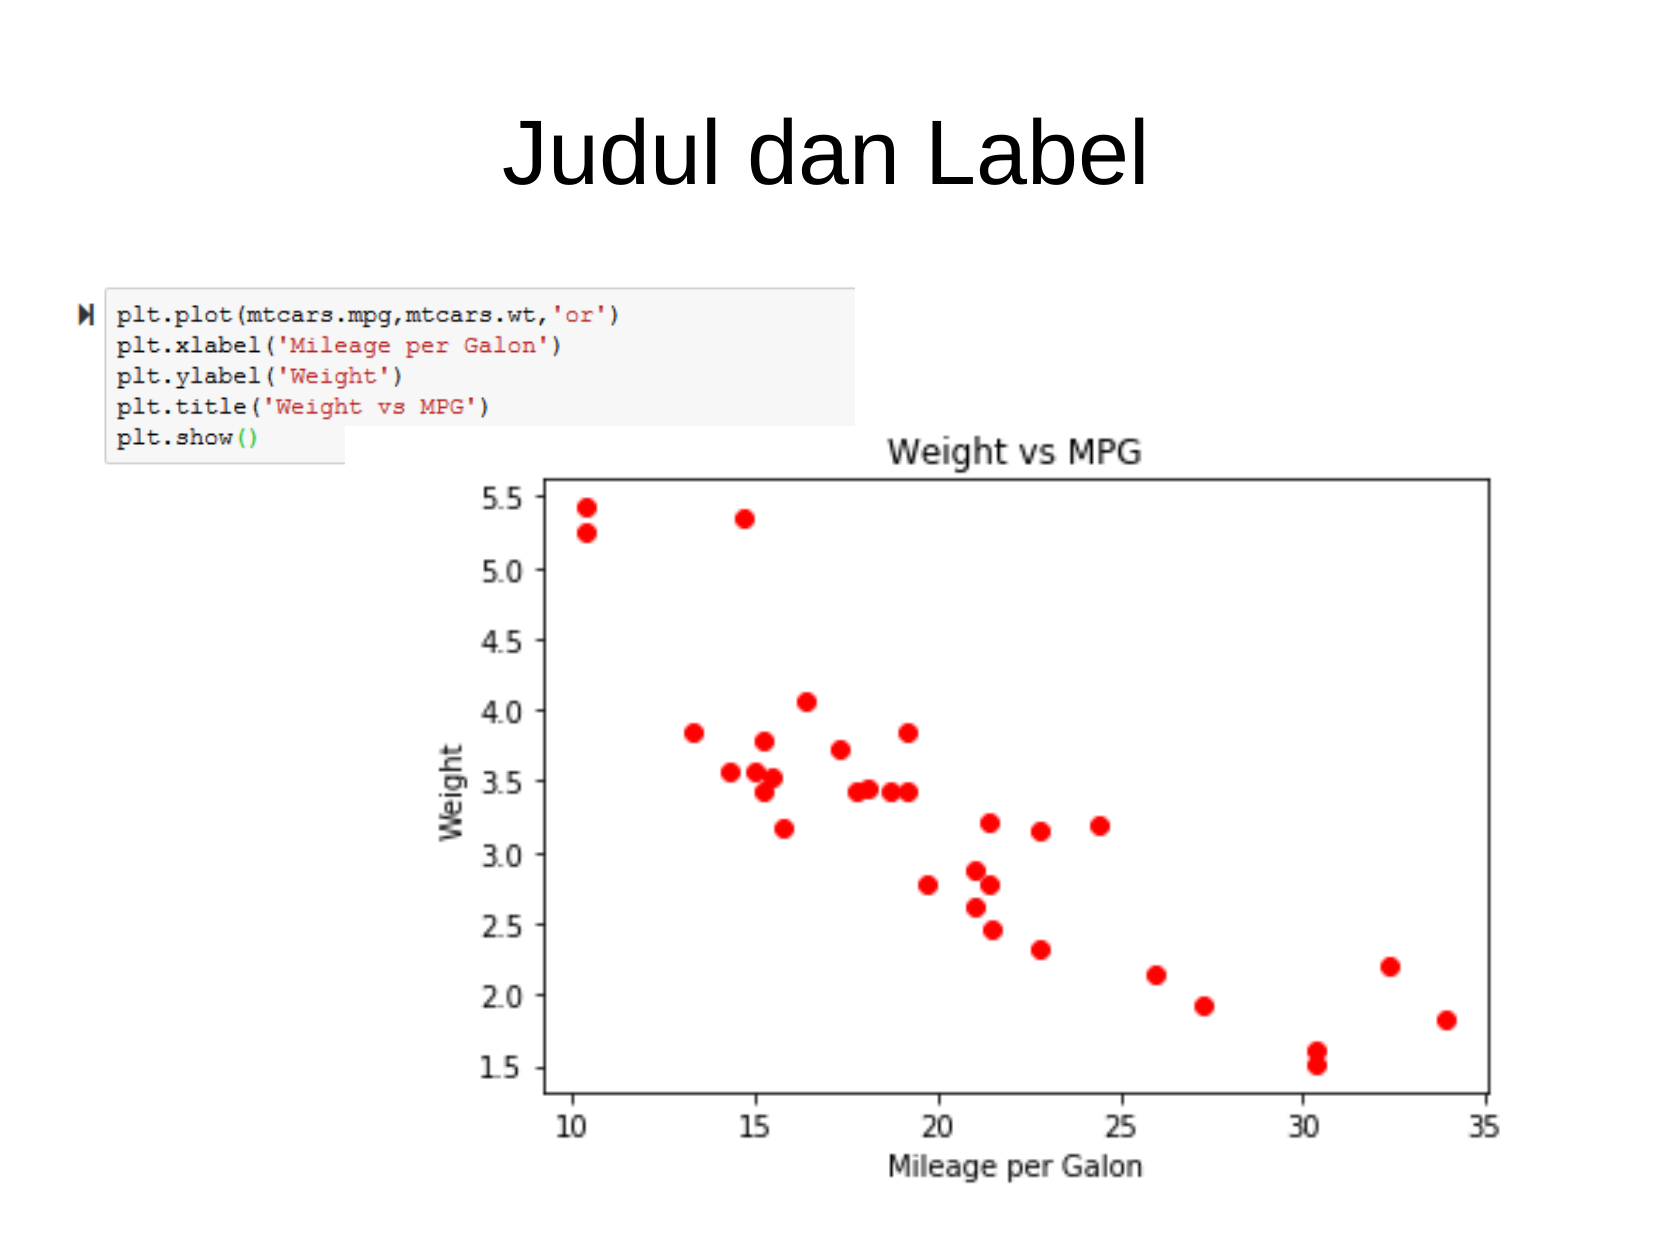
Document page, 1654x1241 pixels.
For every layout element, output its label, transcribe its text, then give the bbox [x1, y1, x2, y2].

picture [67, 268, 1576, 1203]
title Judul dan Label [82, 49, 1571, 257]
